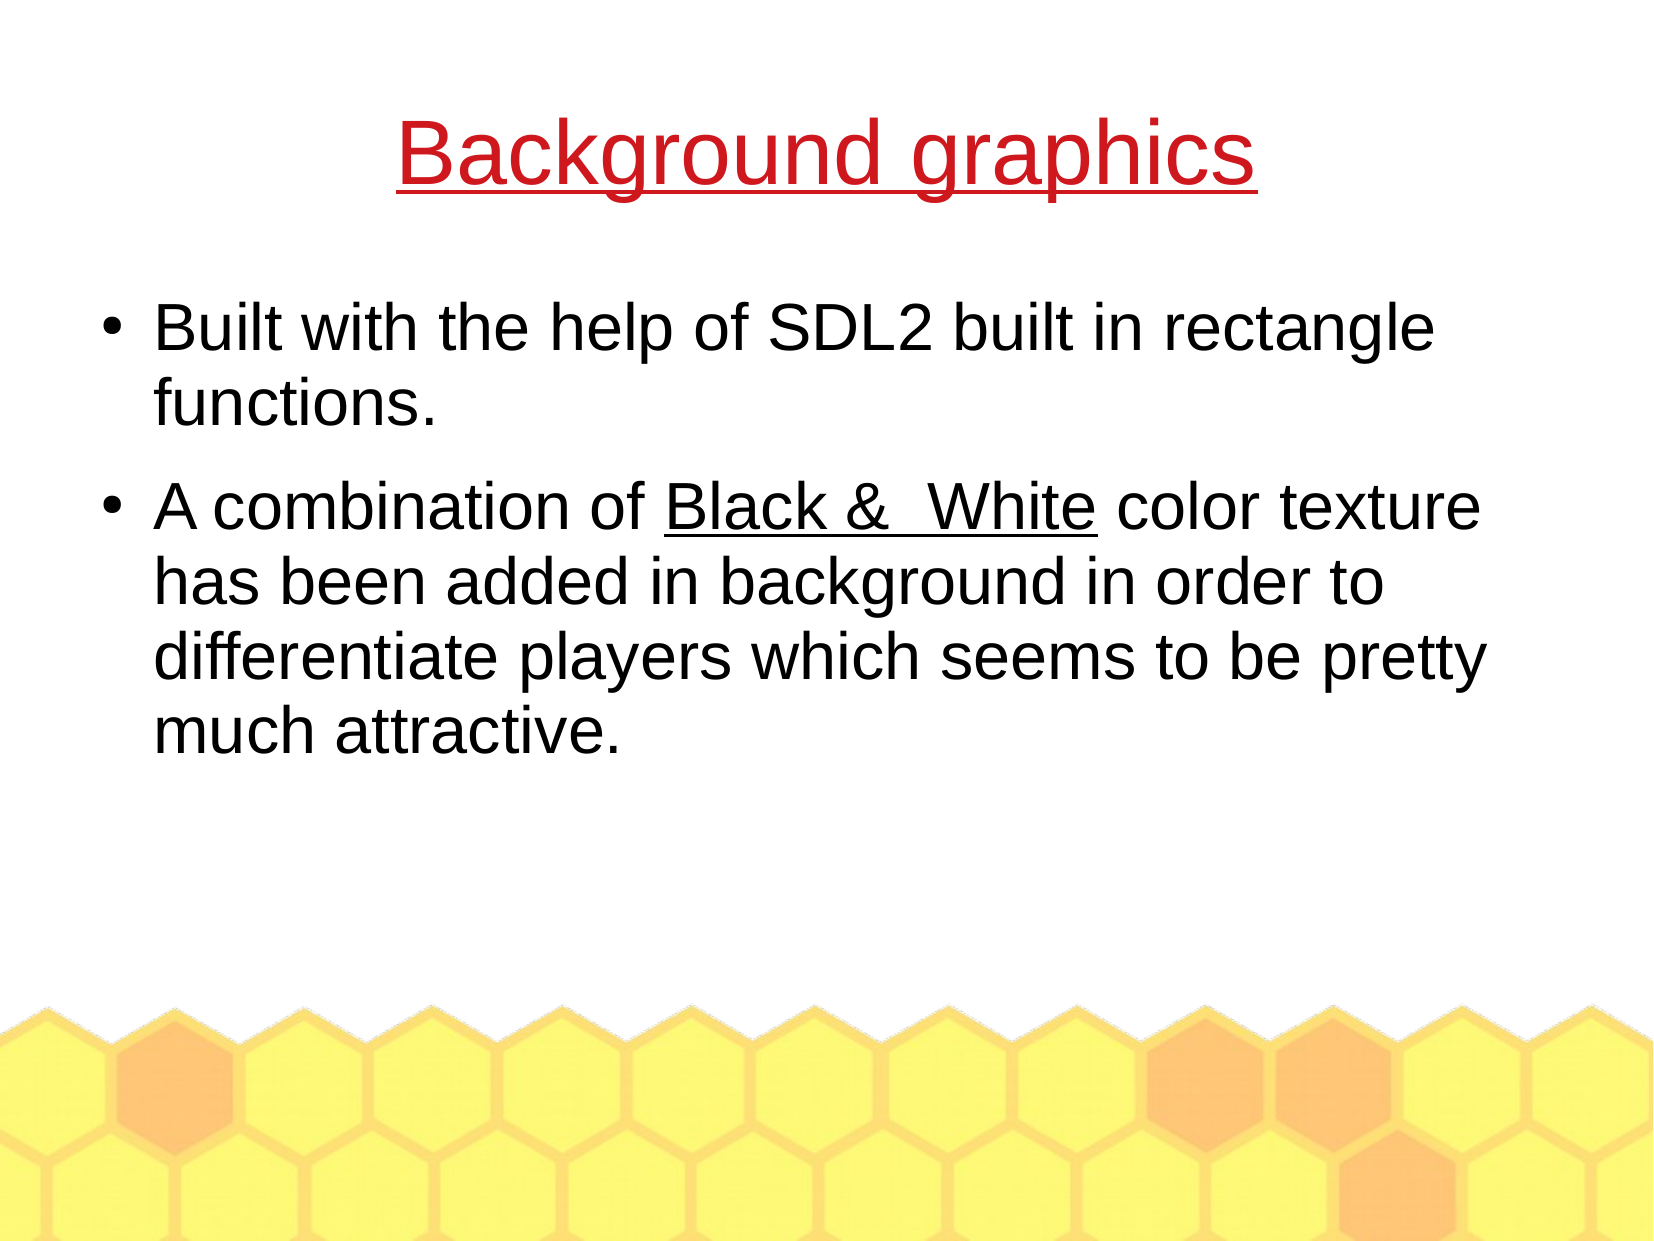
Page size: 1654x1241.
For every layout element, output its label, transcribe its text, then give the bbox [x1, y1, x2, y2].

title Background graphics [82, 49, 1571, 257]
picture [0, 1001, 1654, 1241]
list Built with the help of SDL2 built in rectangle functions. A combination of Black & White color texture has been added in background in order to differentiate players which seems to be pretty much attractive. [82, 290, 1571, 1010]
